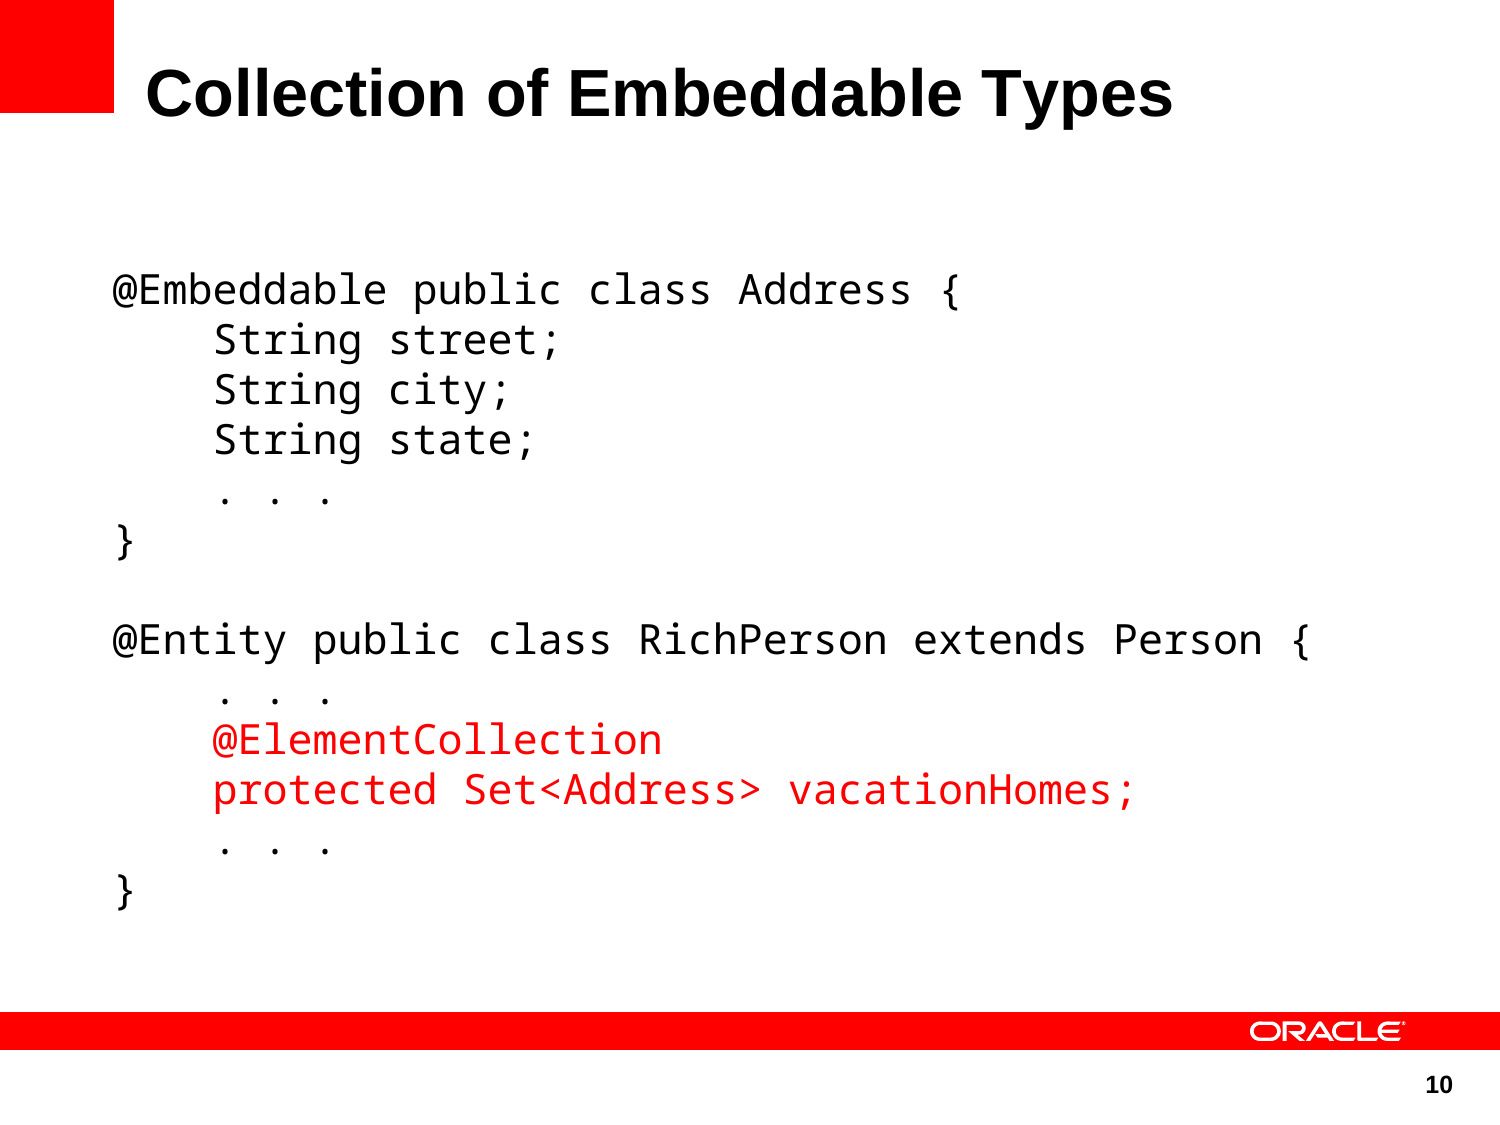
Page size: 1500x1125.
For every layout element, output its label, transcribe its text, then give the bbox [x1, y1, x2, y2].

list @Embeddable public class Address { String street; String city; String state; . . . } @Entity public class RichPerson extends Person { . . . @ElementCollection protected Set<Address> vacationHomes; . . . } [112, 262, 1349, 961]
title Collection of Embeddable Types [145, 49, 1390, 190]
picture [0, 0, 114, 113]
picture [0, 1012, 1500, 1050]
